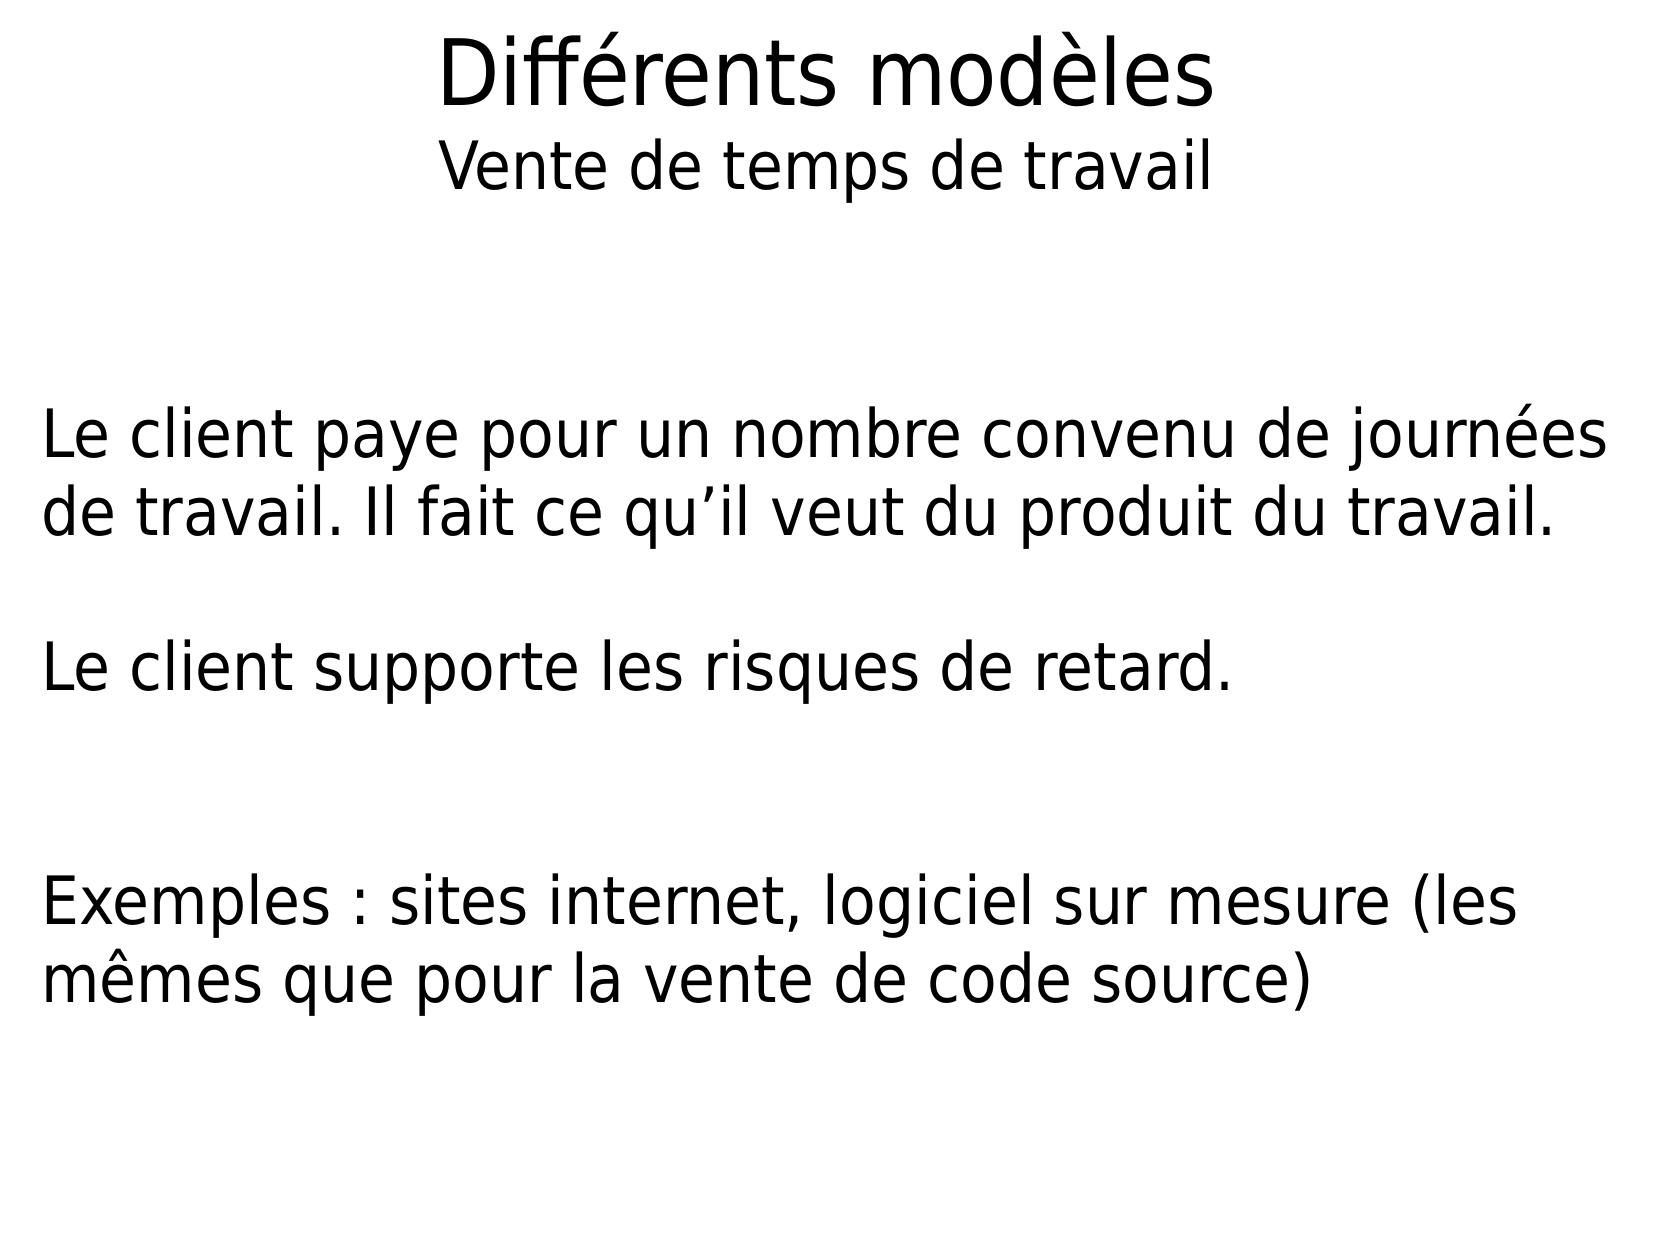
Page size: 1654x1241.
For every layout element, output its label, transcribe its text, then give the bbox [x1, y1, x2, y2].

title Différents modèles Vente de temps de travail [41, 12, 1613, 214]
title Le client paye pour un nombre convenu de journées de travail. Il fait ce qu’il veut du produit du travail. Le client supporte les risques de retard. Exemples : sites internet, logiciel sur mesure (les mêmes que pour la vente de code source) [41, 240, 1613, 1201]
